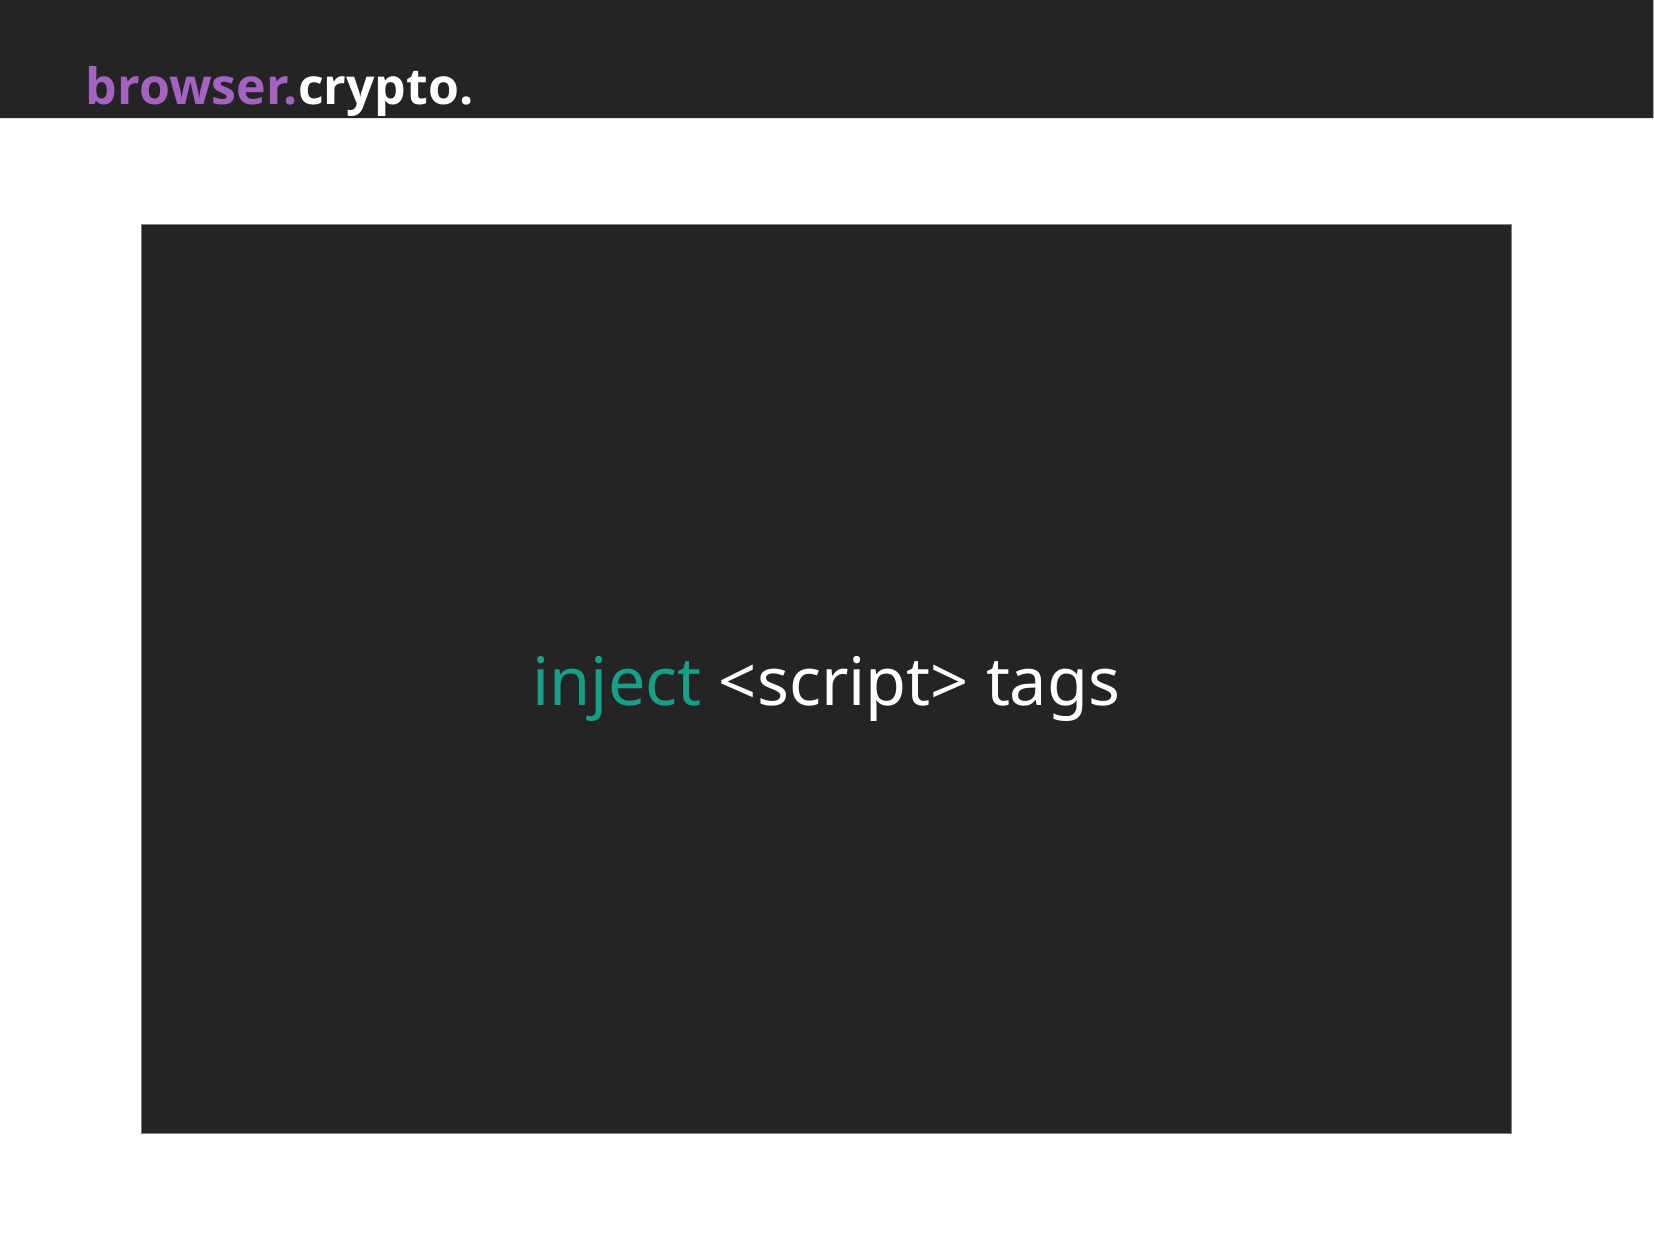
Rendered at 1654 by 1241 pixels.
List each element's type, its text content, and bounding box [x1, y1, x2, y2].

text_box [165, 531, 1441, 1087]
text_box browser.crypto. [70, 43, 567, 119]
text_box inject <script> tags [141, 224, 1512, 1134]
text_box [0, 0, 1654, 119]
